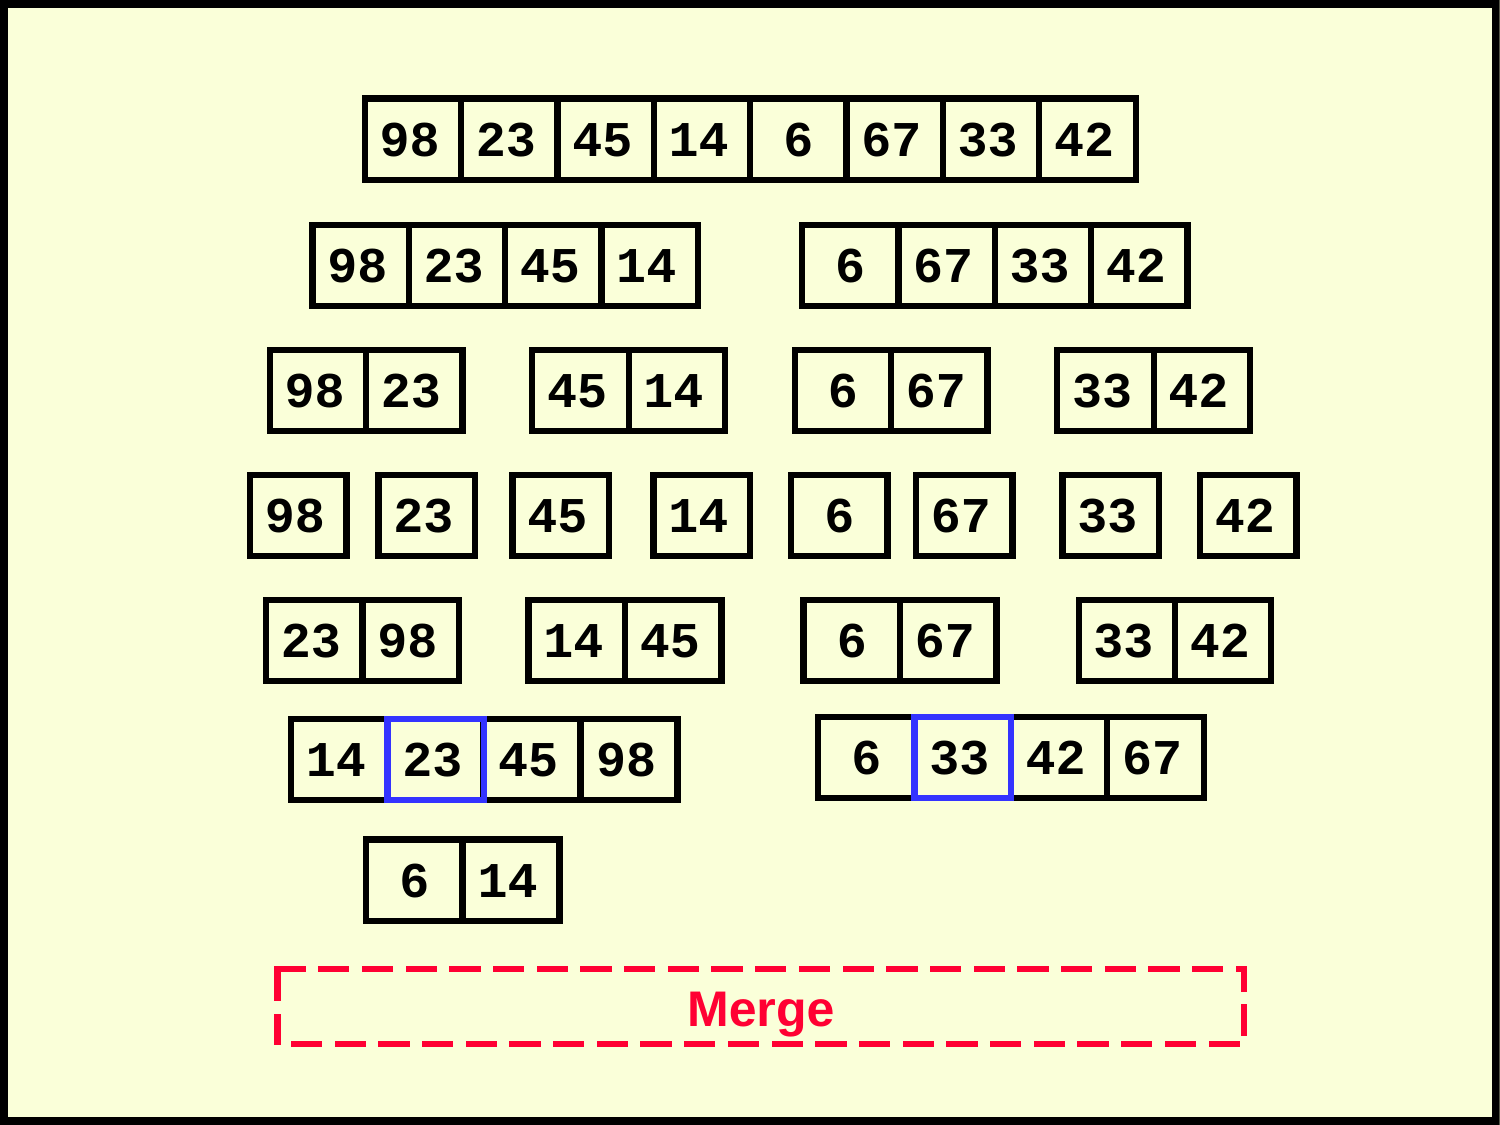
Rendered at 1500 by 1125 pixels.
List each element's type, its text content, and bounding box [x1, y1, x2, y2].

text_box 23 [462, 98, 558, 180]
text_box 14 [653, 98, 750, 180]
text_box 33 [942, 98, 1039, 180]
text_box 98 [364, 98, 462, 180]
text_box 14 [601, 224, 698, 307]
text_box 45 [625, 600, 722, 682]
text_box 98 [362, 600, 459, 682]
text_box 98 [312, 224, 409, 307]
text_box 67 [901, 600, 997, 682]
text_box 67 [899, 224, 994, 307]
text_box Merge [277, 968, 1244, 1045]
text_box 6 [366, 839, 462, 921]
text_box 6 [794, 350, 892, 432]
text_box 6 [750, 98, 847, 180]
text_box 33 [1078, 600, 1176, 682]
text_box 23 [409, 224, 506, 307]
text_box 67 [1107, 716, 1204, 798]
text_box 14 [462, 839, 560, 921]
text_box 42 [1200, 474, 1297, 557]
text_box 14 [528, 600, 625, 682]
text_box 67 [916, 474, 1013, 557]
text_box 14 [291, 718, 387, 801]
text_box 45 [558, 98, 653, 180]
text_box 42 [1039, 98, 1136, 180]
text_box 45 [512, 474, 609, 557]
text_box 42 [1176, 600, 1272, 682]
text_box 45 [506, 224, 601, 307]
text_box 98 [581, 718, 678, 801]
text_box 23 [378, 474, 475, 557]
text_box 23 [387, 718, 484, 801]
text_box 33 [1057, 350, 1153, 432]
text_box 45 [532, 350, 628, 432]
text_box 33 [914, 716, 1012, 798]
text_box 33 [1062, 474, 1159, 557]
text_box 6 [803, 600, 901, 682]
text_box 67 [892, 350, 988, 432]
text_box 98 [249, 474, 347, 557]
text_box 45 [484, 718, 580, 801]
text_box 33 [994, 224, 1091, 307]
text_box 42 [1091, 224, 1188, 307]
text_box 42 [1012, 716, 1107, 798]
text_box 14 [628, 350, 726, 432]
text_box 6 [802, 224, 899, 307]
text_box 6 [818, 716, 914, 798]
text_box 23 [266, 600, 362, 682]
text_box 98 [269, 350, 367, 432]
text_box 23 [367, 350, 463, 432]
text_box 42 [1153, 350, 1251, 432]
text_box 14 [653, 474, 751, 557]
text_box 6 [791, 474, 888, 557]
text_box 67 [847, 98, 942, 180]
